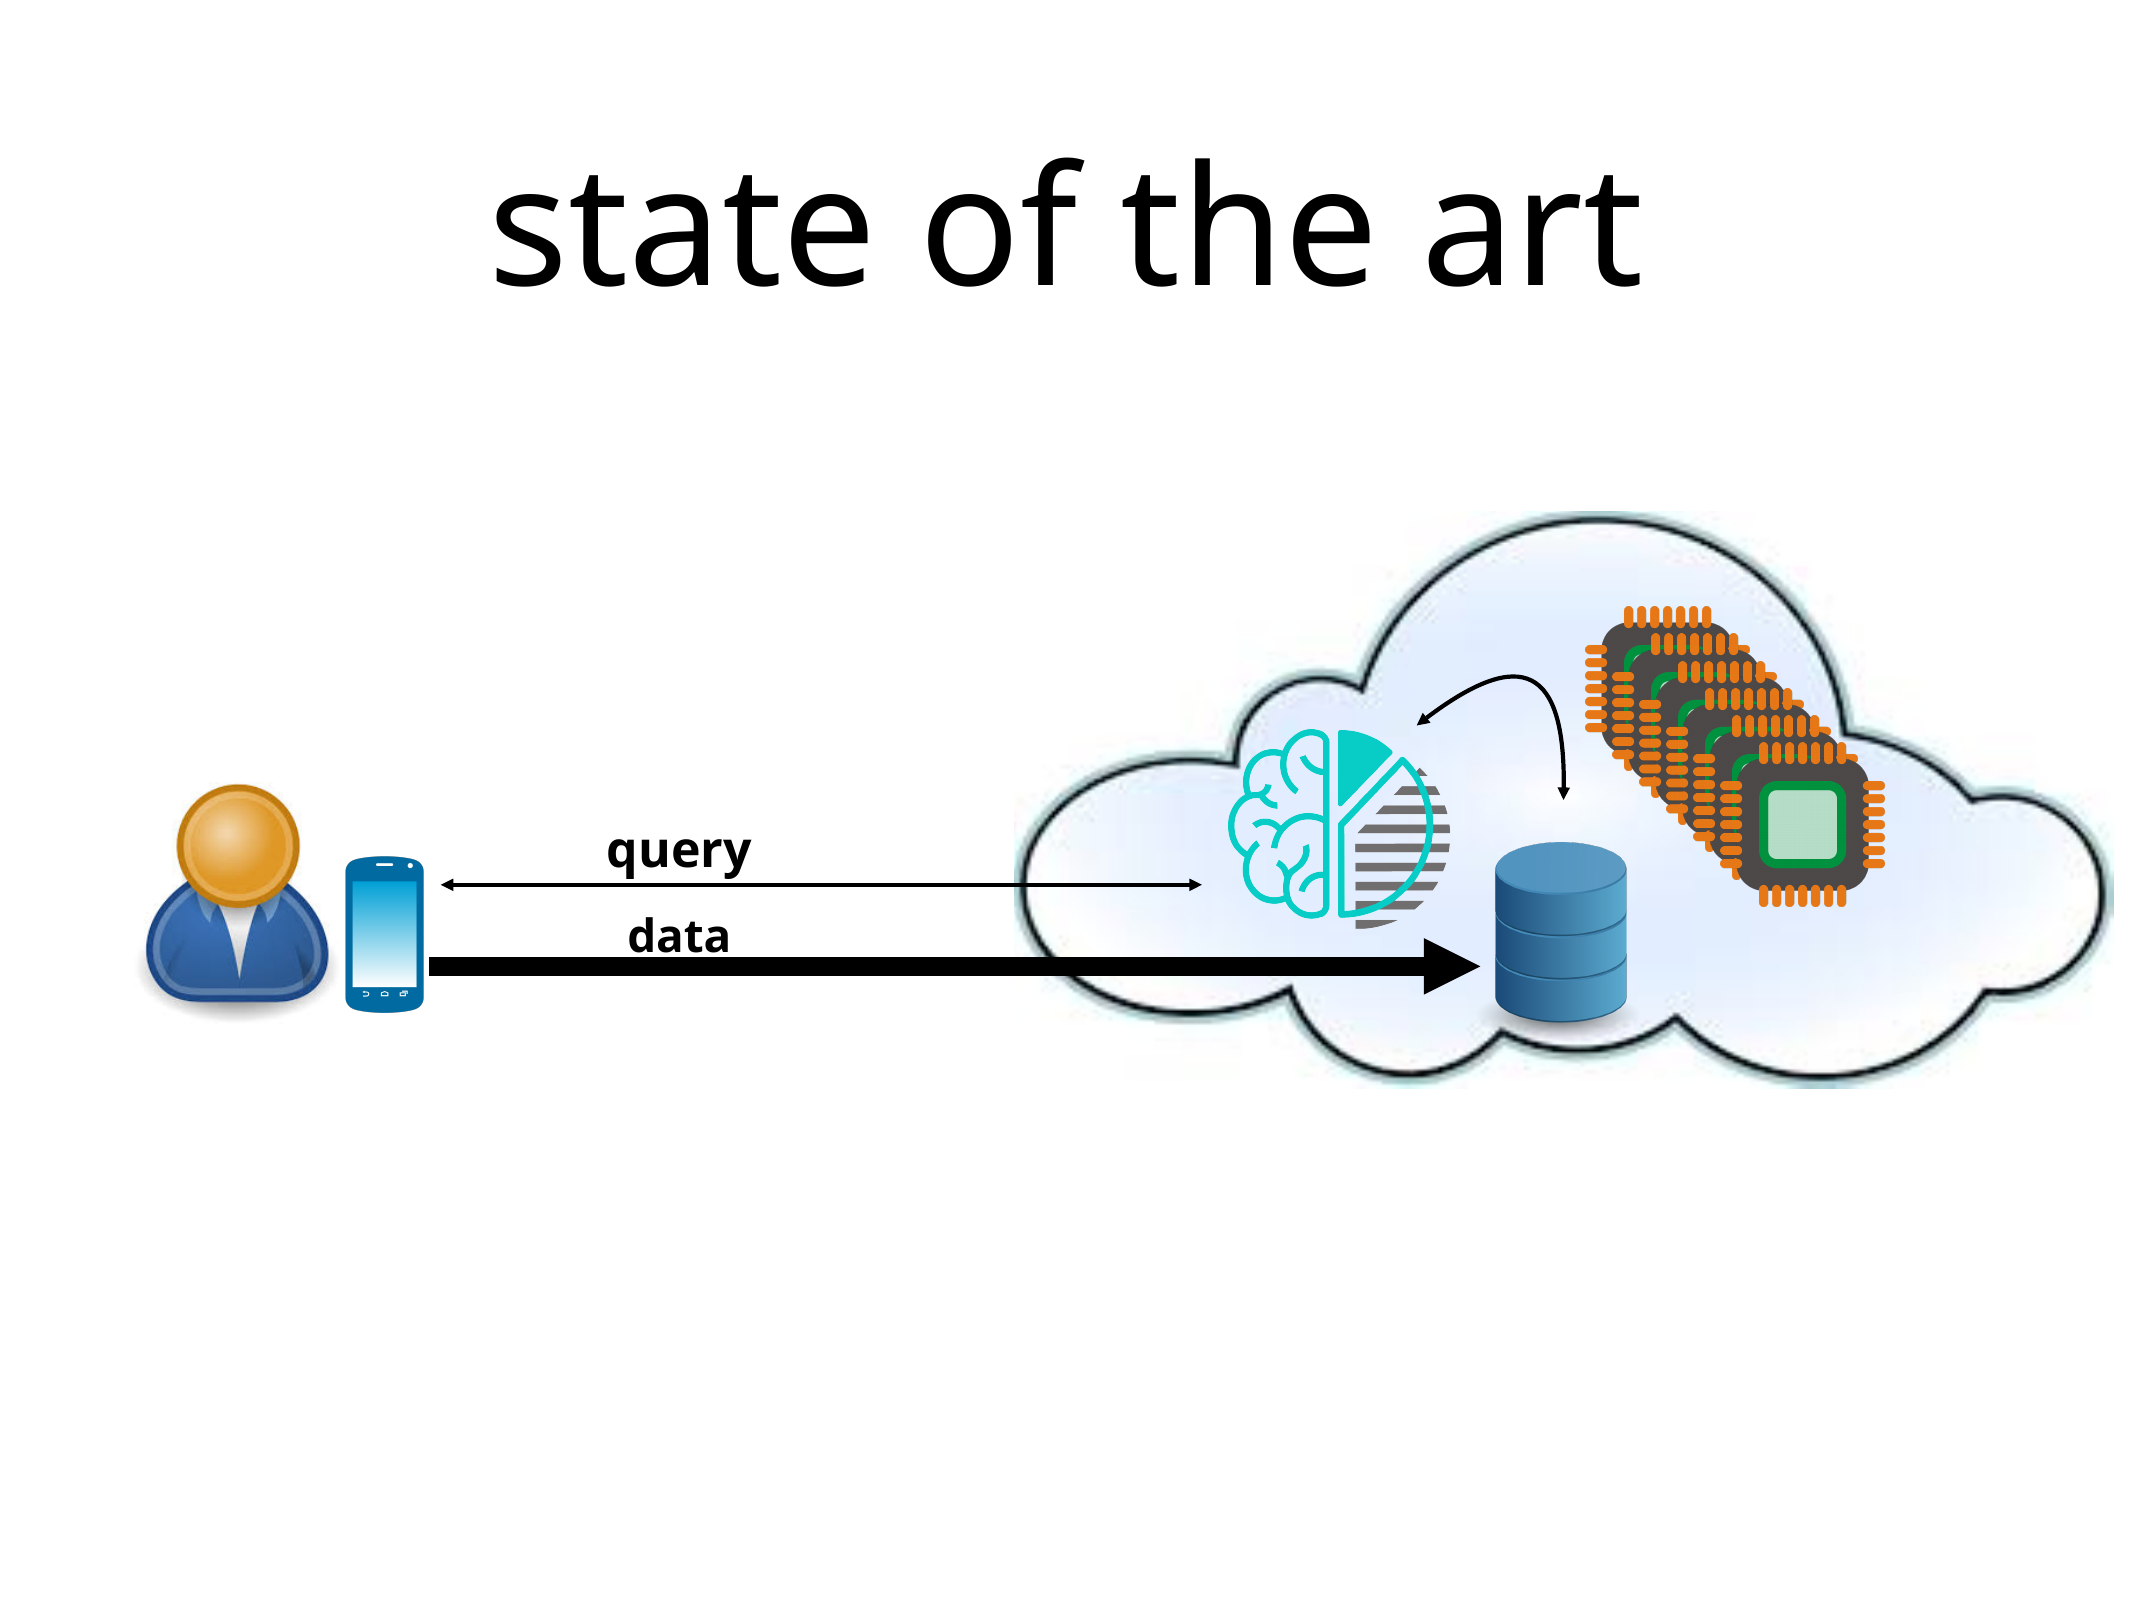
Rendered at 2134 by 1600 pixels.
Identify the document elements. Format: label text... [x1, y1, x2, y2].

picture [107, 773, 467, 1035]
title state of the art [156, 41, 1978, 396]
picture [1014, 511, 2114, 1089]
text_box data [618, 898, 740, 971]
text_box query [598, 809, 761, 887]
